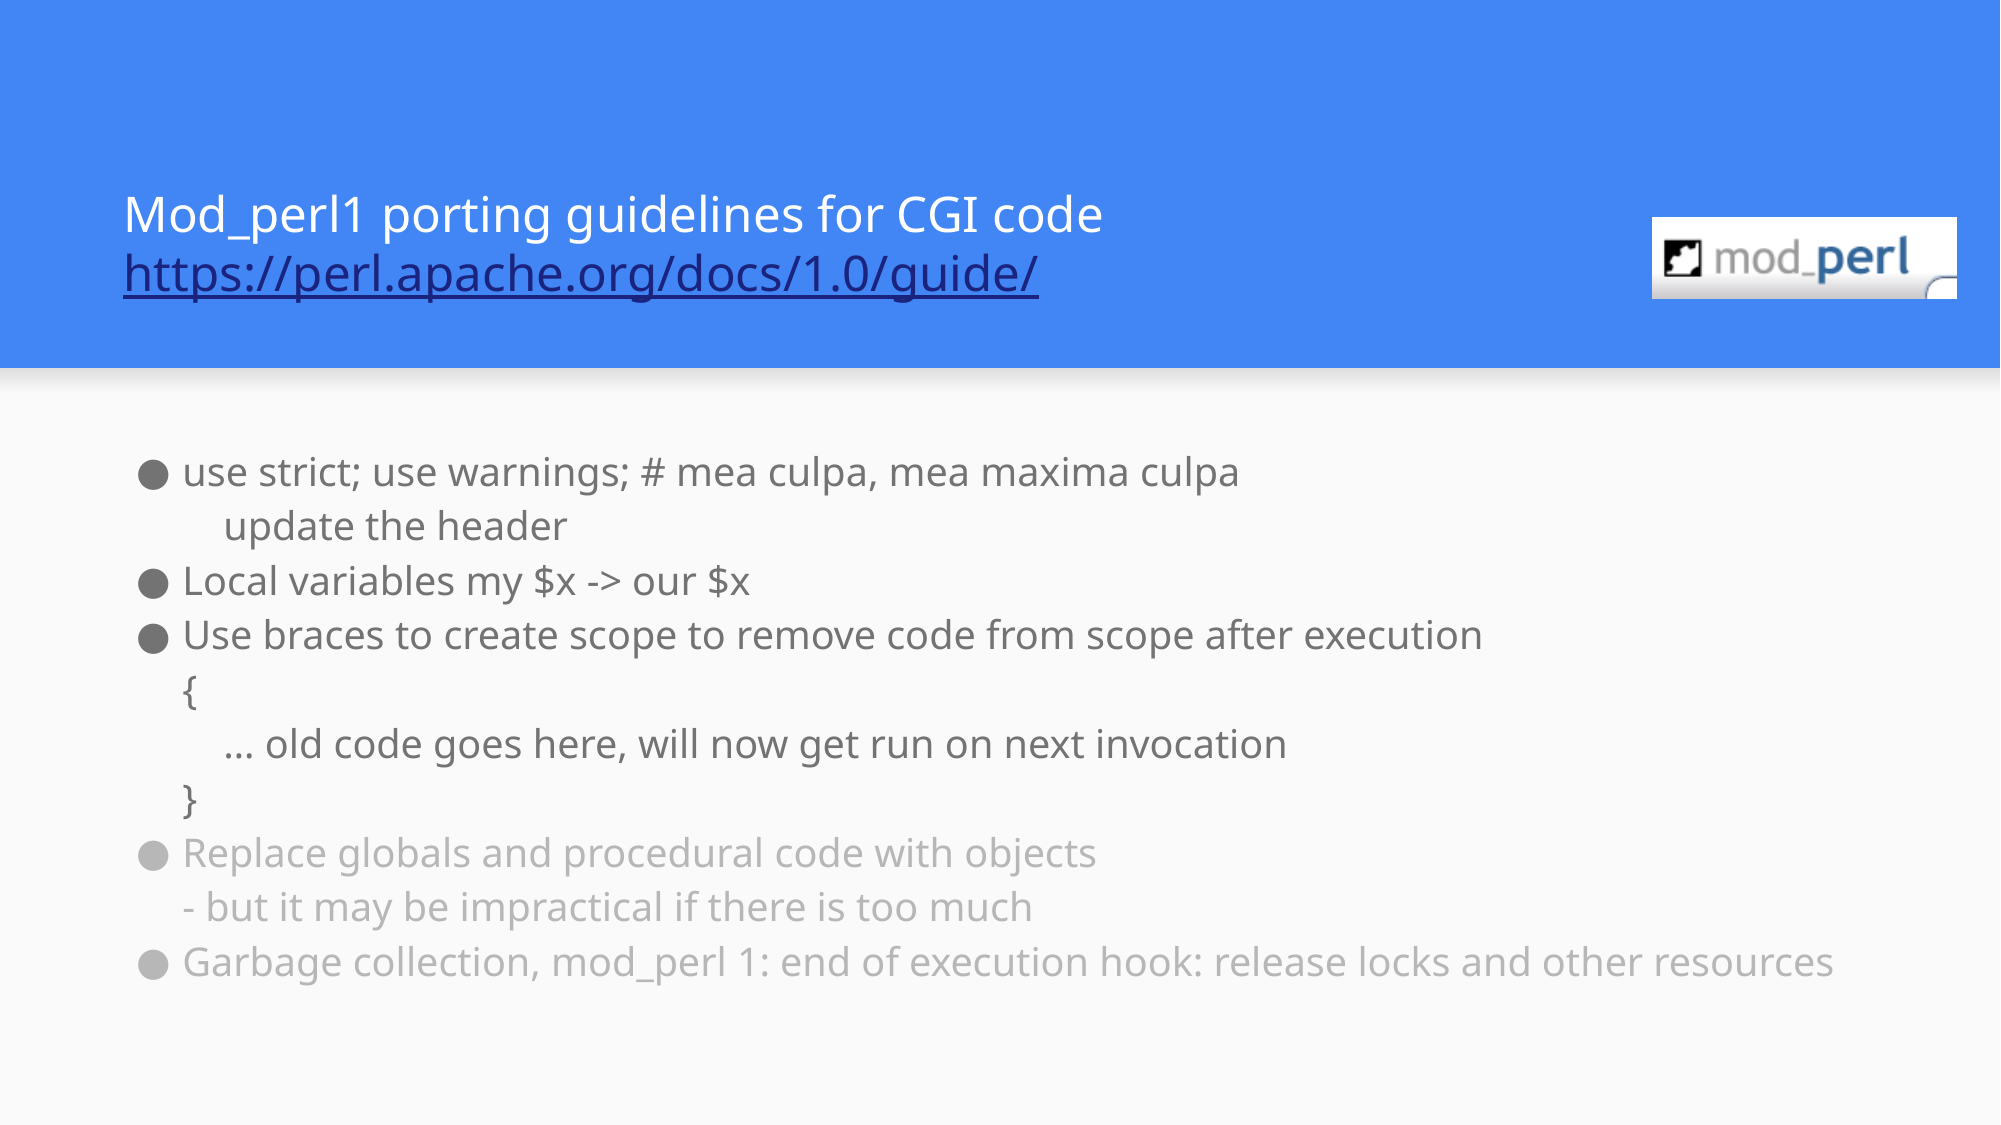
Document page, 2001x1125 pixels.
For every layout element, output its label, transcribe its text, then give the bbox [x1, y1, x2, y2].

title Mod_perl1 porting guidelines for CGI code https://perl.apache.org/docs/1.0/guide/ [103, 161, 1902, 330]
list use strict; use warnings; # mea culpa, mea maxima culpa update the header Local variables my $x -> our $x Use braces to create scope to remove code from scope after execution { … old code goes here, will now get run on next invocation } Replace globals and procedural code with objects - but it may be impractical if there is too much Garbage collection, mod_perl 1: end of execution hook: release locks and other resources [103, 419, 1902, 1013]
picture [1652, 217, 1957, 299]
